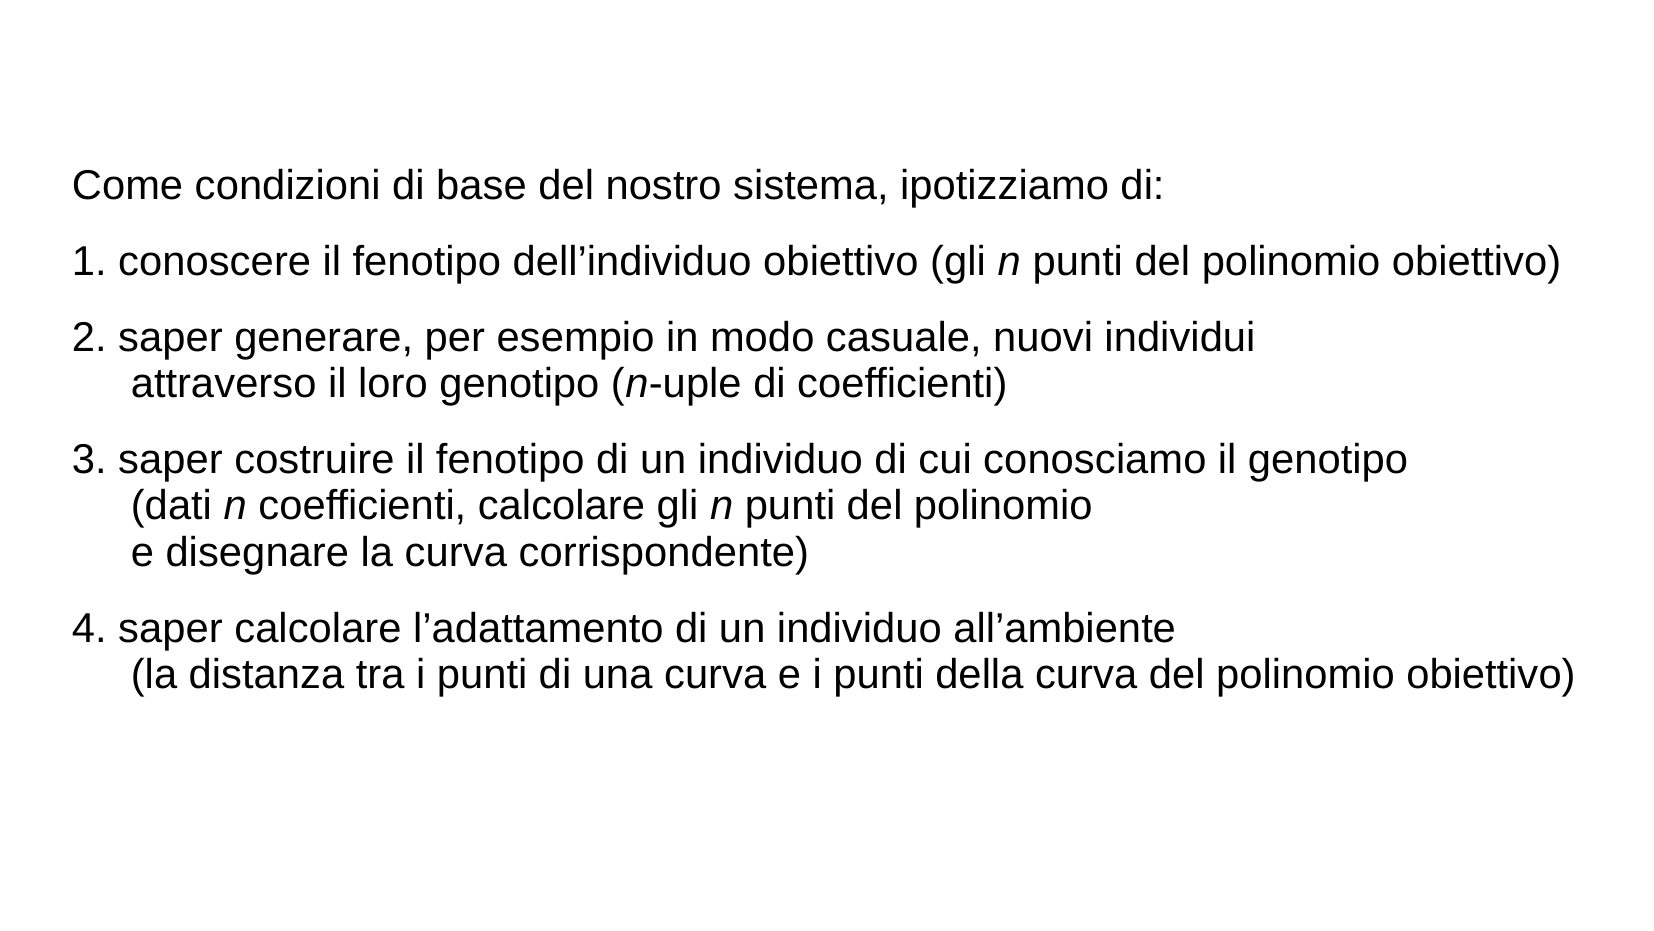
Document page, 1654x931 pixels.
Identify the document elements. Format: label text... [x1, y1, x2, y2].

list Come condizioni di base del nostro sistema, ipotizziamo di: 1. conoscere il fenotipo dell’individuo obiettivo (gli n punti del polinomio obiettivo) 2. saper generare, per esempio in modo casuale, nuovi individui attraverso il loro genotipo (n-uple di coefficienti) 3. saper costruire il fenotipo di un individuo di cui conosciamo il genotipo (dati n coefficienti, calcolare gli n punti del polinomio e disegnare la curva corrispondente) 4. saper calcolare l’adattamento di un individuo all’ambiente (la distanza tra i punti di una curva e i punti della curva del polinomio obiettivo) [71, 161, 1582, 776]
